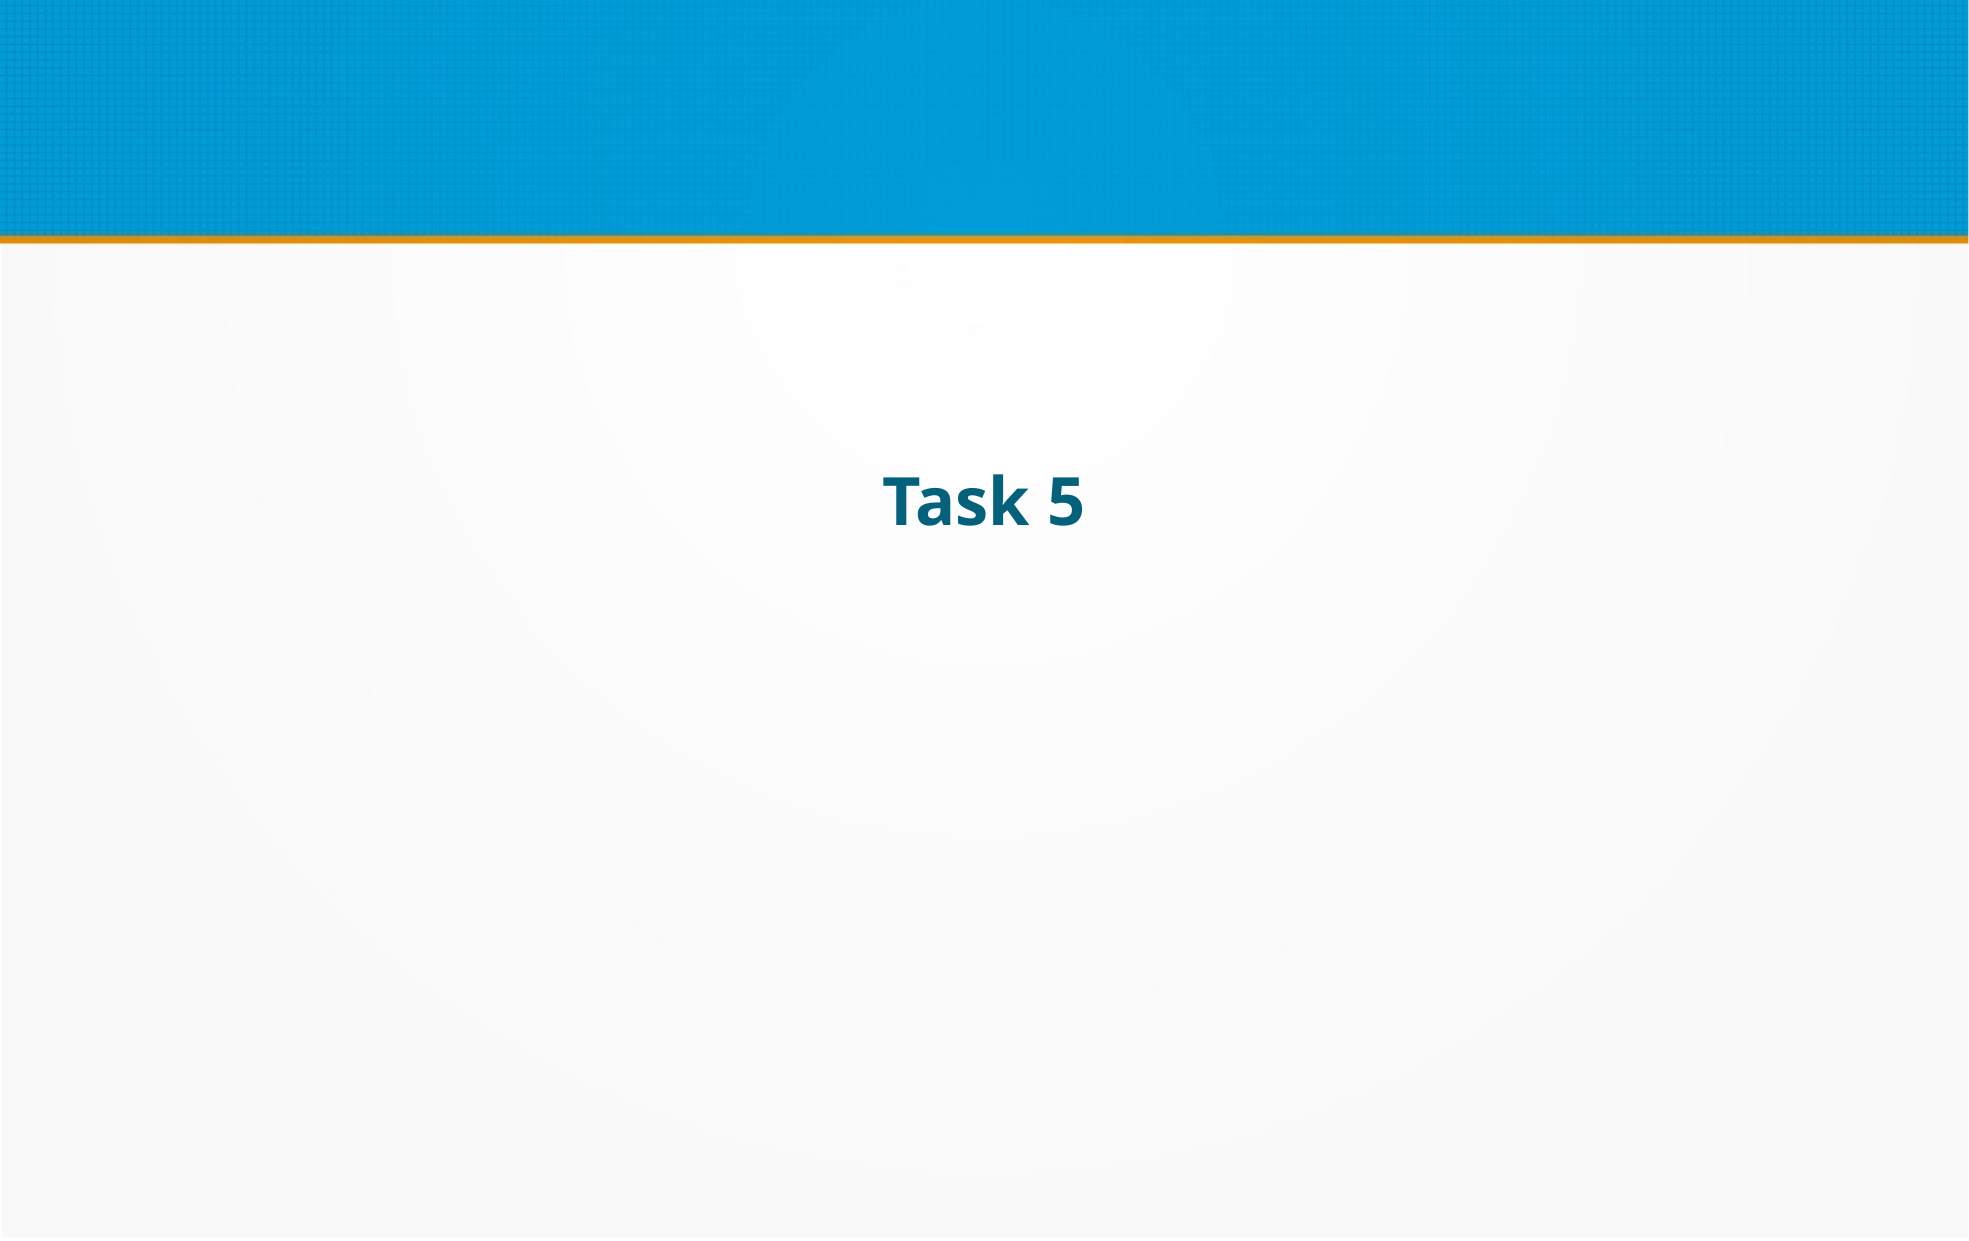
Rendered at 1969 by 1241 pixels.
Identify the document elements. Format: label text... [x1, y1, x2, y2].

picture [0, 233, 1969, 1241]
subtitle Task 5 [98, 19, 1870, 980]
